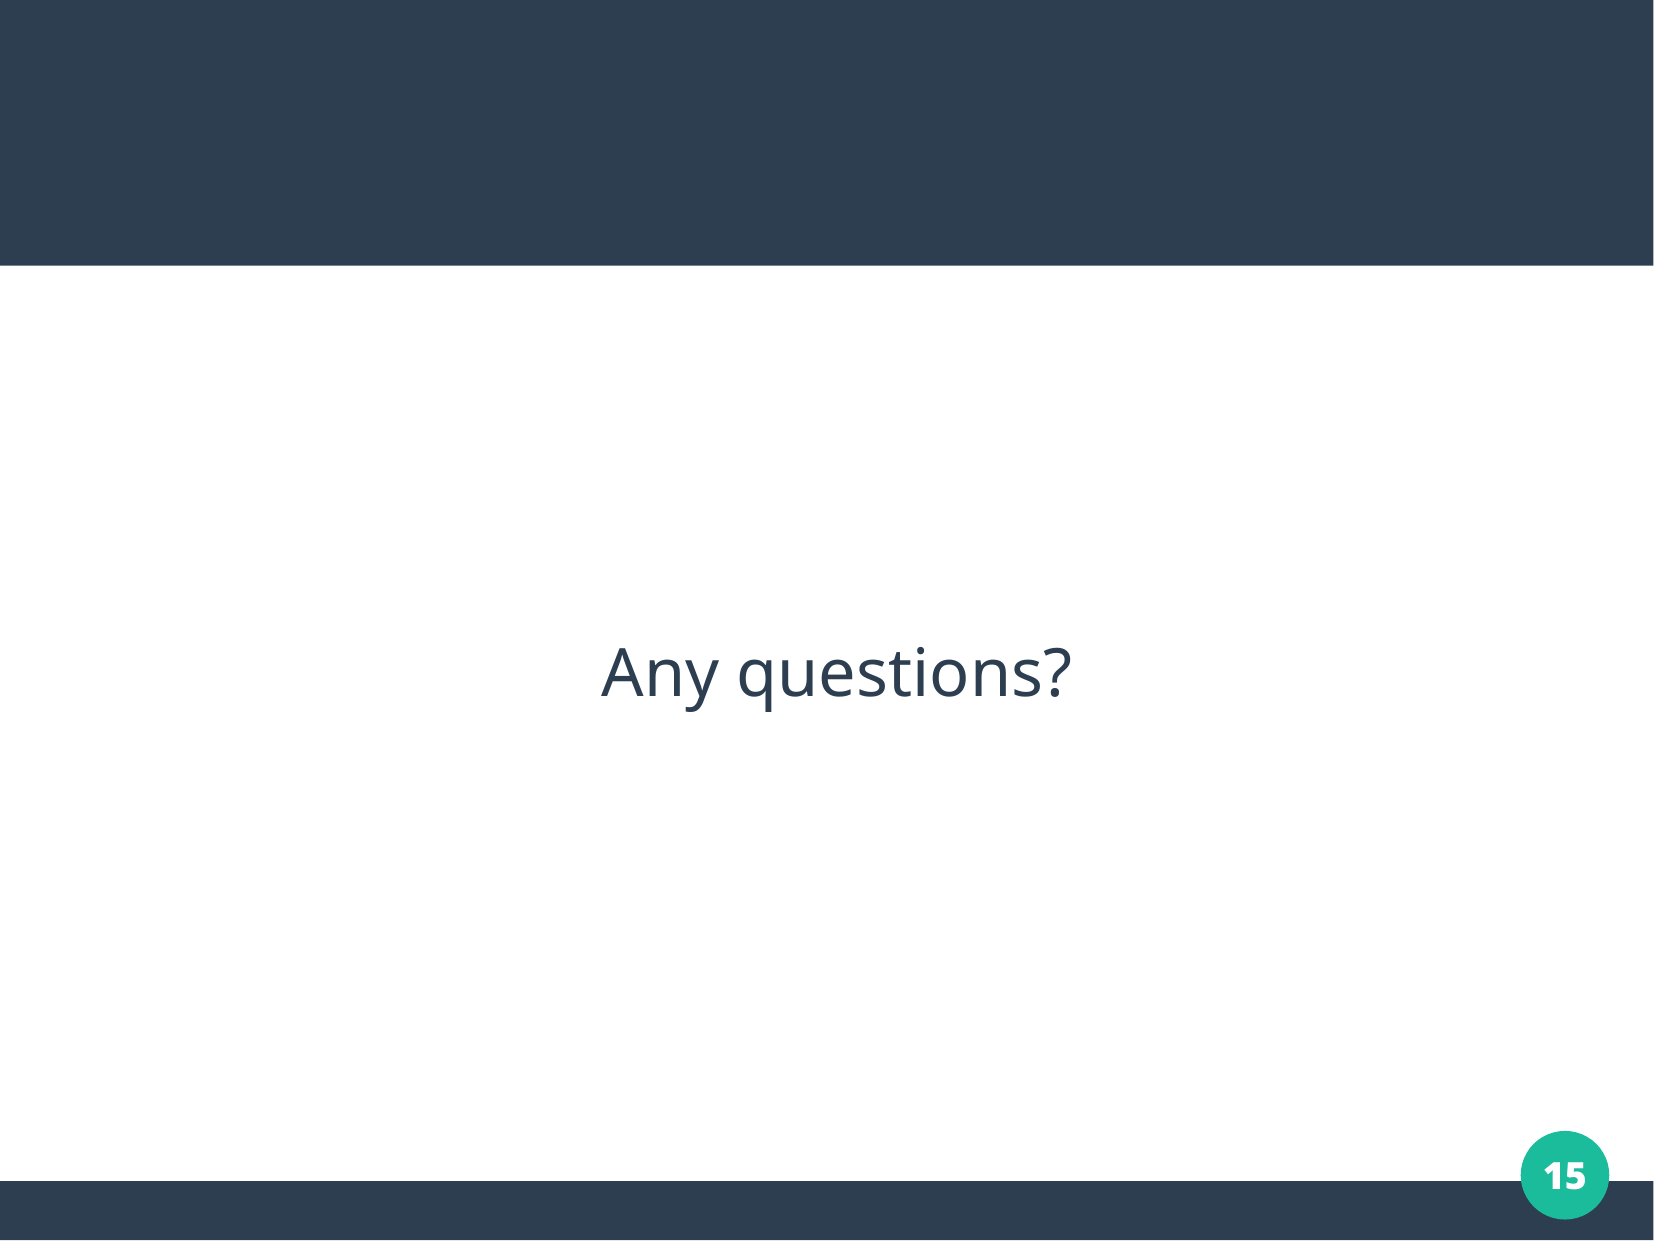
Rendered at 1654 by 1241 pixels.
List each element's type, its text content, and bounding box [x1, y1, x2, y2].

text_box Any questions? [69, 305, 1606, 1036]
